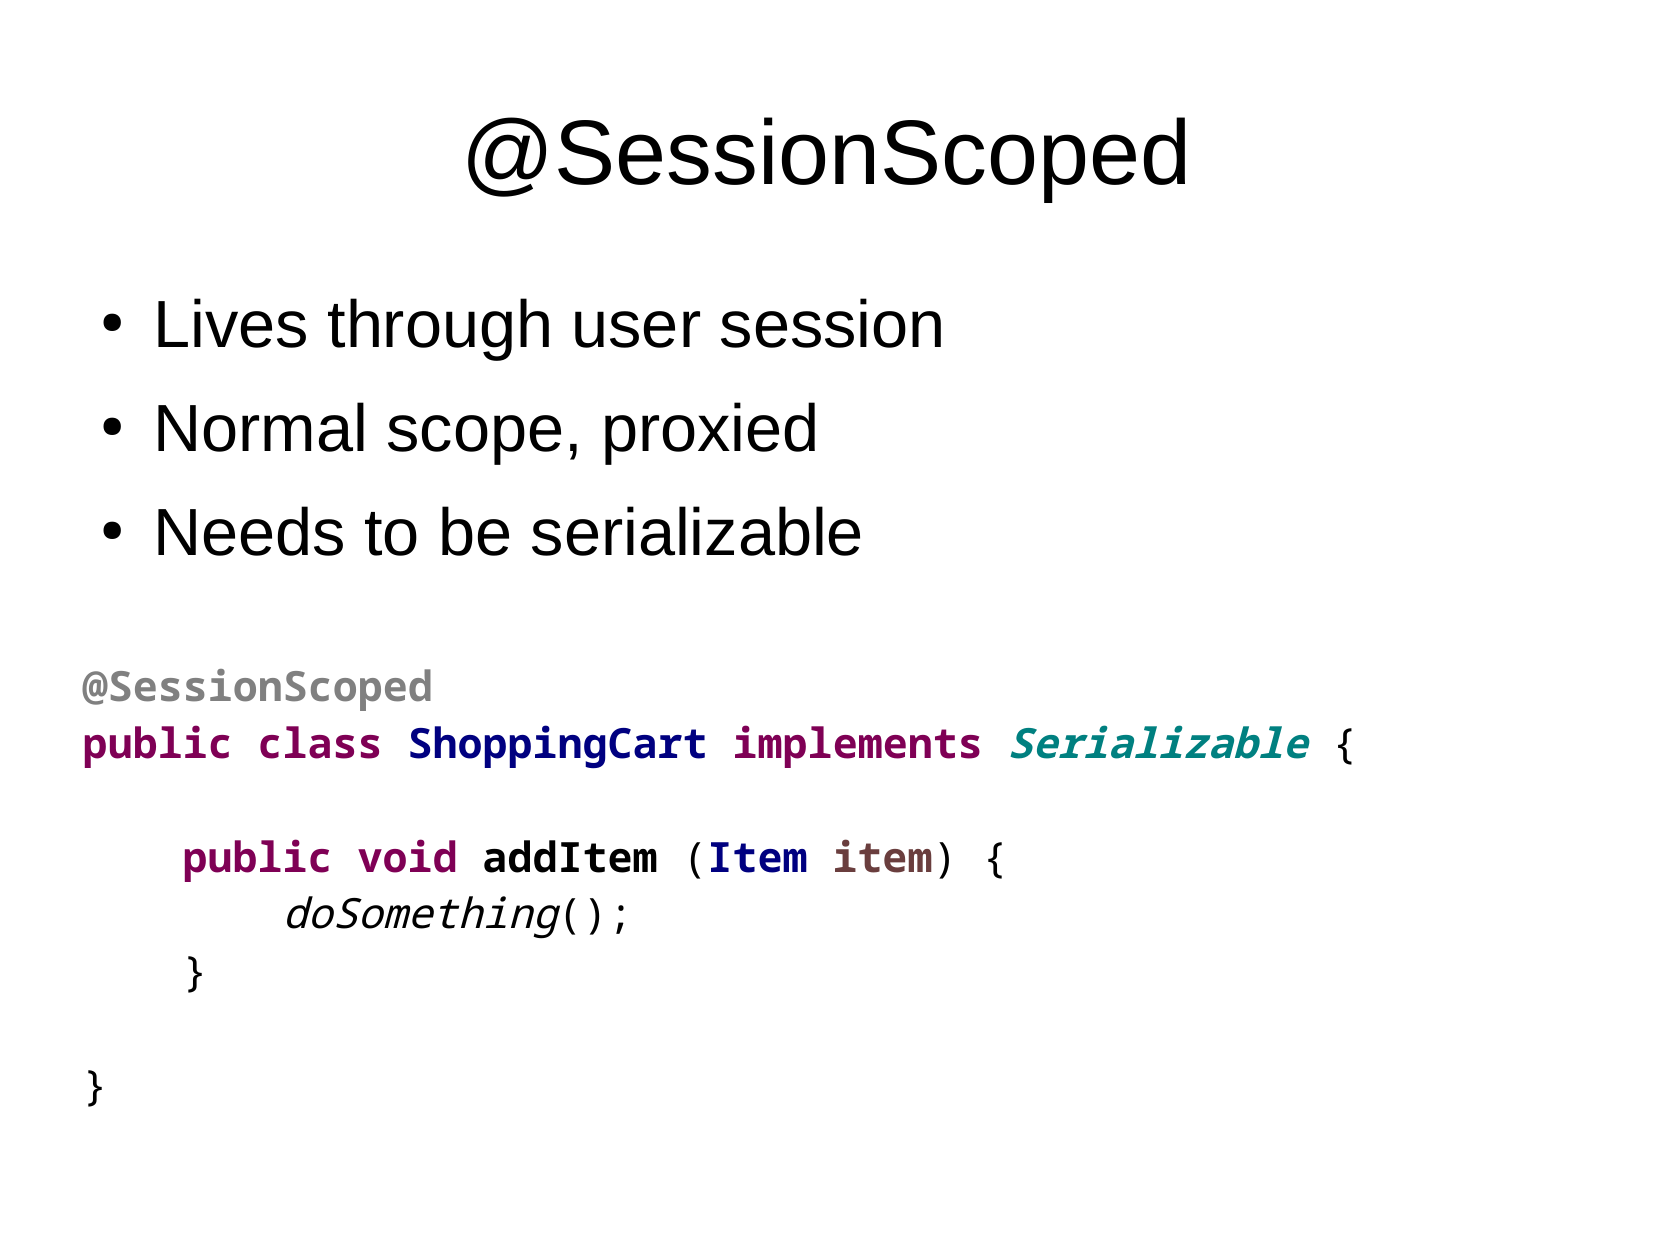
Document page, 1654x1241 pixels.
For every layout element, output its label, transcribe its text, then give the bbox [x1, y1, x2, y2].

list Lives through user session Normal scope, proxied Needs to be serializable @SessionScoped public class ShoppingCart implements Serializable { public void addItem (Item item) { doSomething(); } } [82, 290, 1571, 1109]
title @SessionScoped [82, 49, 1571, 257]
